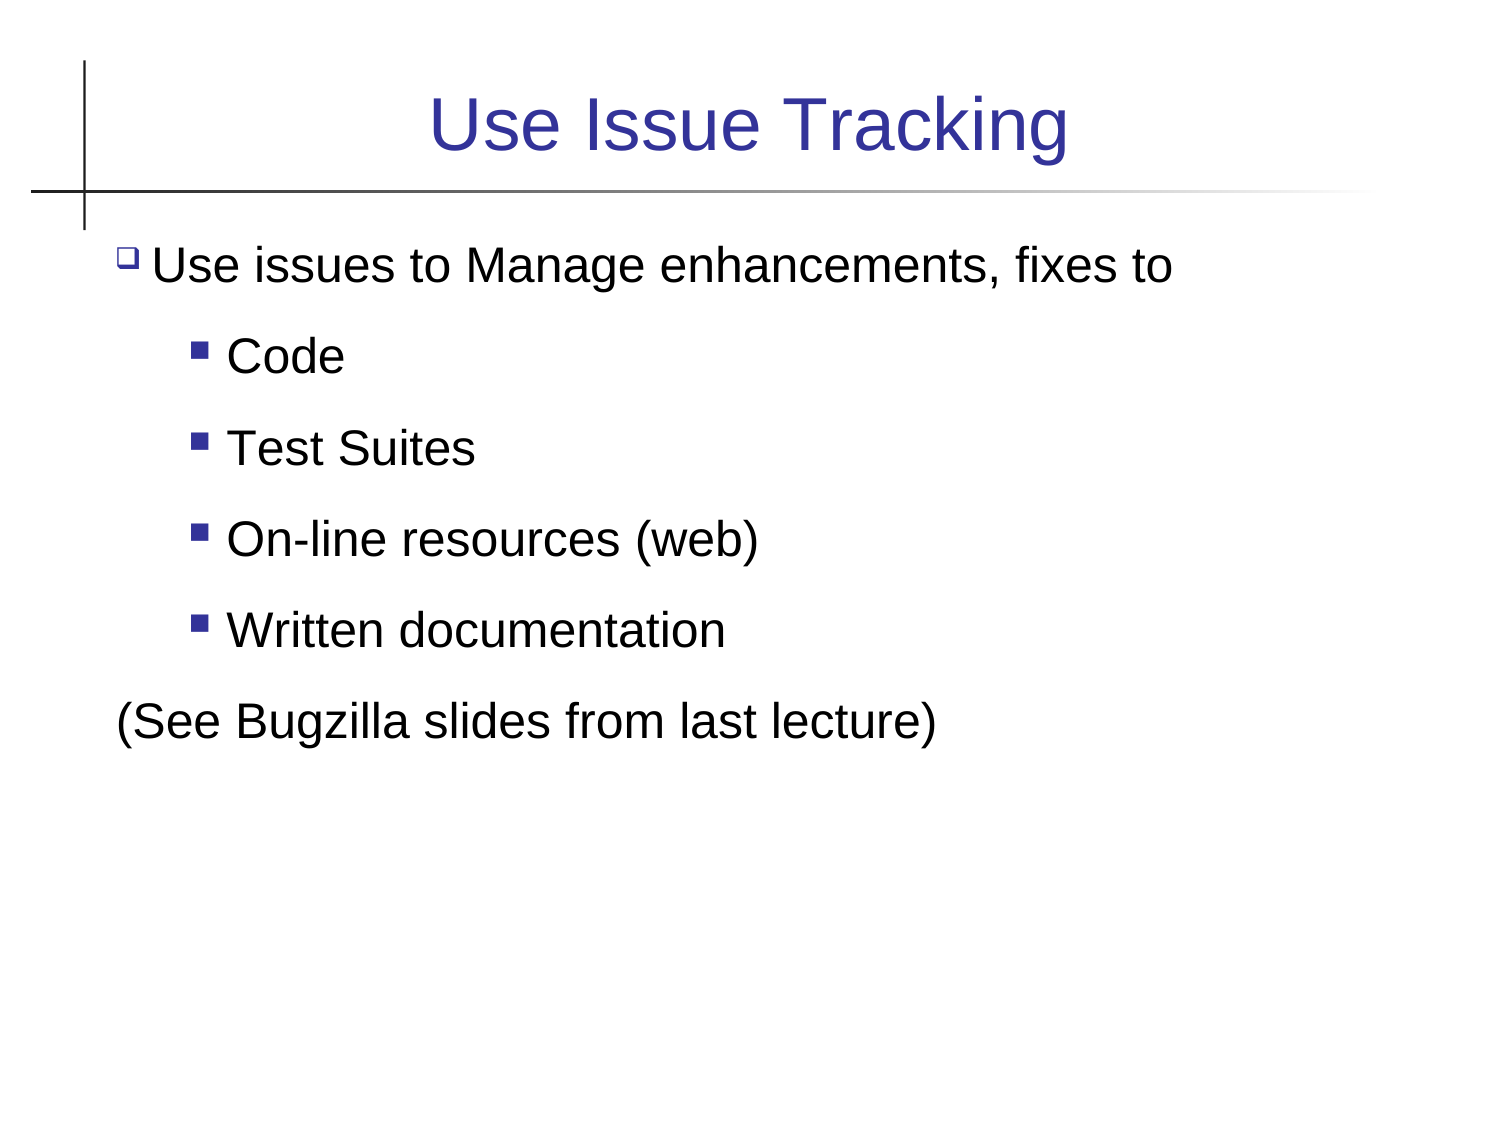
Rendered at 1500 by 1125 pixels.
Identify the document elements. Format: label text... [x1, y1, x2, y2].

list Use issues to Manage enhancements, fixes to Code Test Suites On-line resources (web) Written documentation (See Bugzilla slides from last lecture) [100, 224, 1400, 958]
title Use Issue Tracking [100, 30, 1400, 173]
